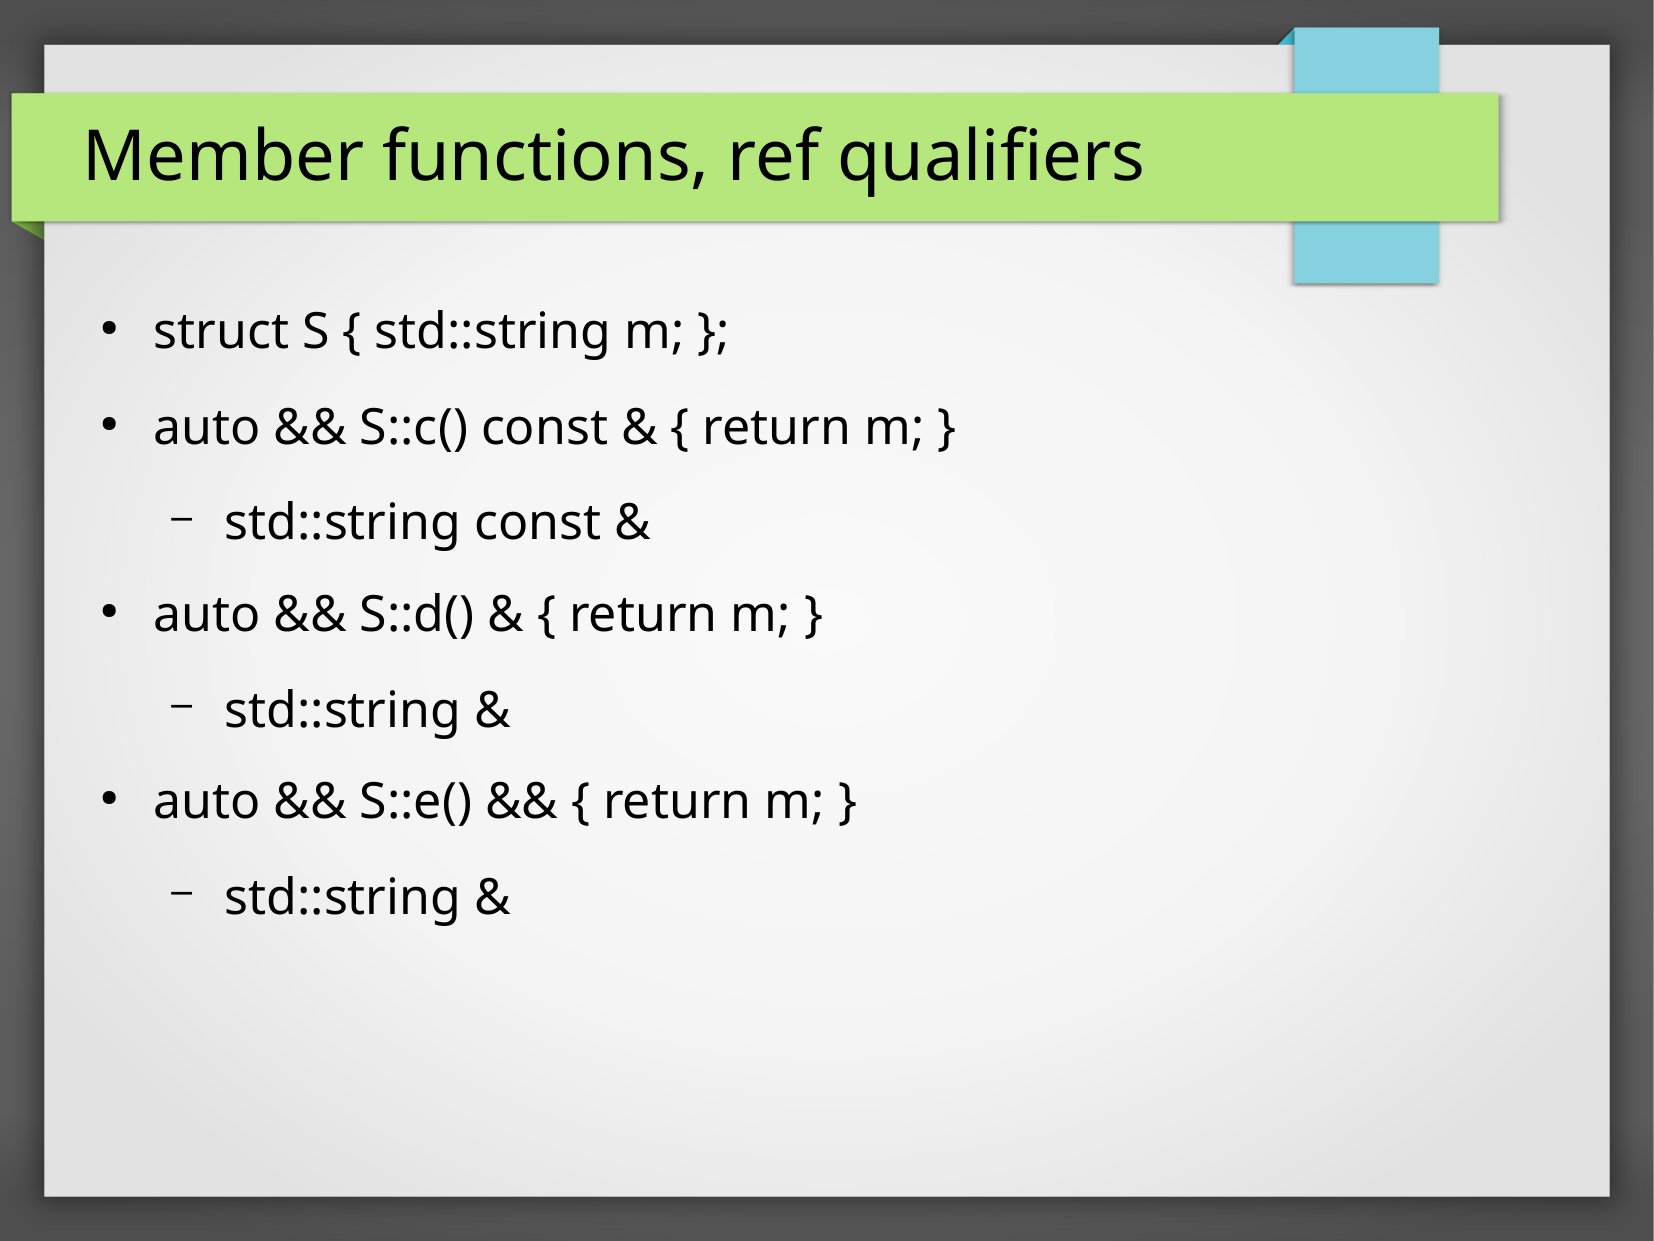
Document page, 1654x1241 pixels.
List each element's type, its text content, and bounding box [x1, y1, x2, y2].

title Member functions, ref qualifiers [82, 94, 1264, 213]
list struct S { std::string m; }; auto && S::c() const & { return m; } std::string const & auto && S::d() & { return m; } std::string & auto && S::e() && { return m; } std::string & [82, 295, 1571, 1015]
picture [0, 0, 1654, 1241]
